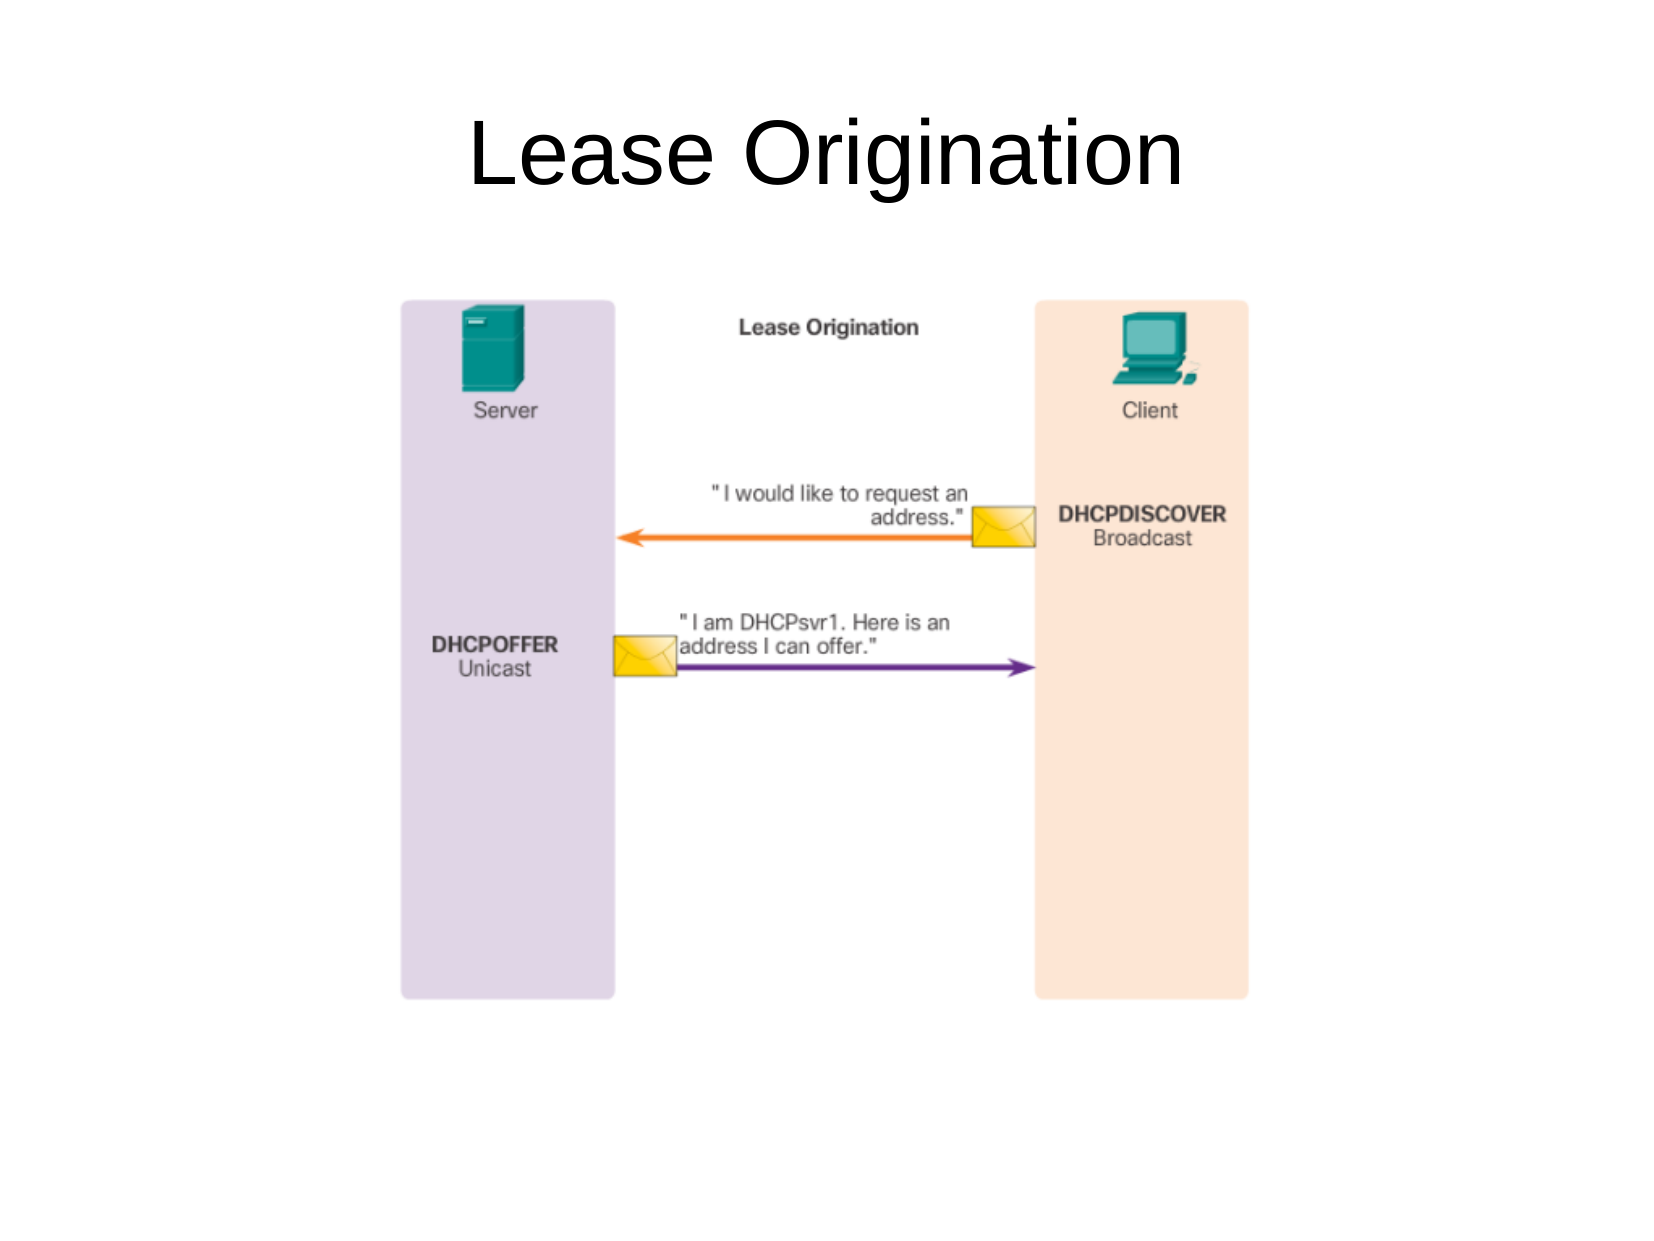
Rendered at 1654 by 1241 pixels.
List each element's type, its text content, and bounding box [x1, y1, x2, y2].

picture [391, 290, 1262, 1010]
title Lease Origination [82, 49, 1571, 257]
